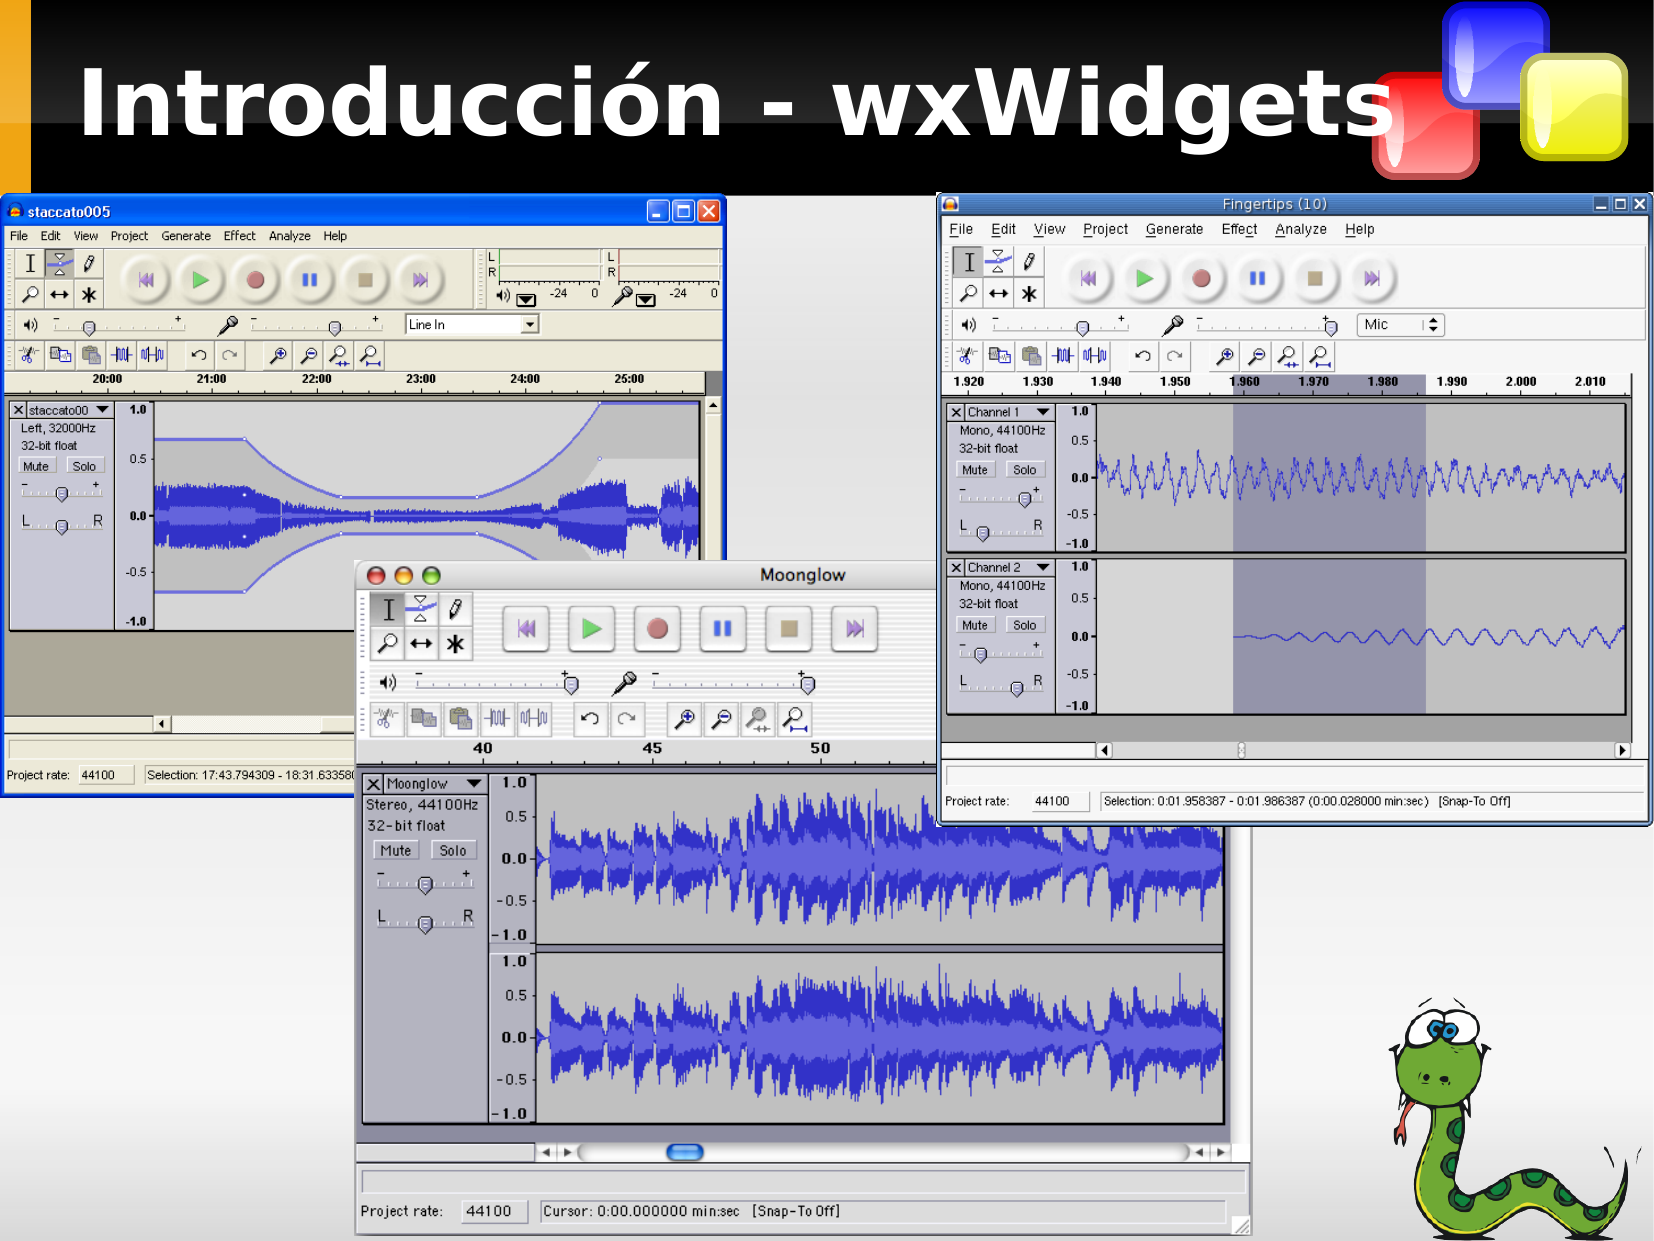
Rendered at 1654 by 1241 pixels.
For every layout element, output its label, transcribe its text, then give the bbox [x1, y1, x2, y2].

title Introducción - wxWidgets [76, 0, 1565, 208]
picture [0, 0, 1654, 1241]
